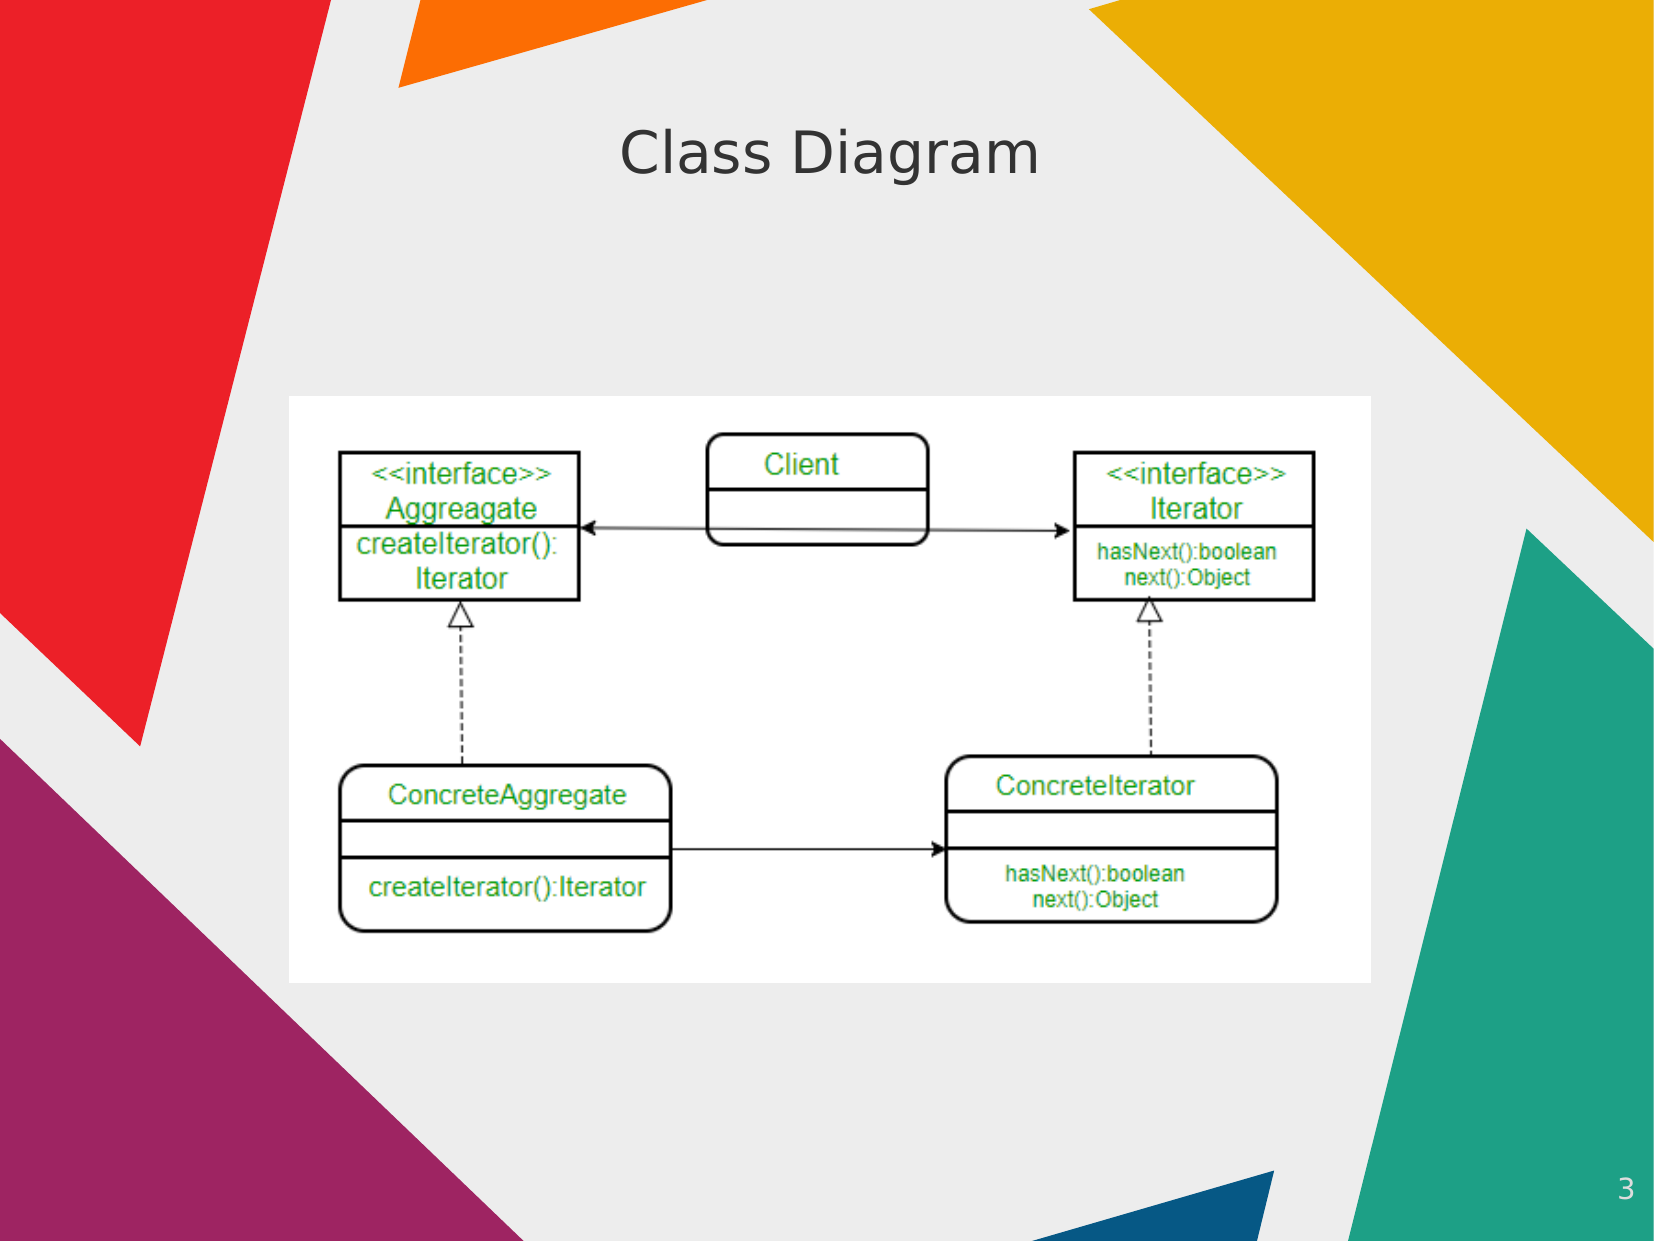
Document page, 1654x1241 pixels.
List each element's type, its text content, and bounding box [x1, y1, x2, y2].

picture [289, 396, 1371, 983]
title Class Diagram [289, 49, 1372, 257]
